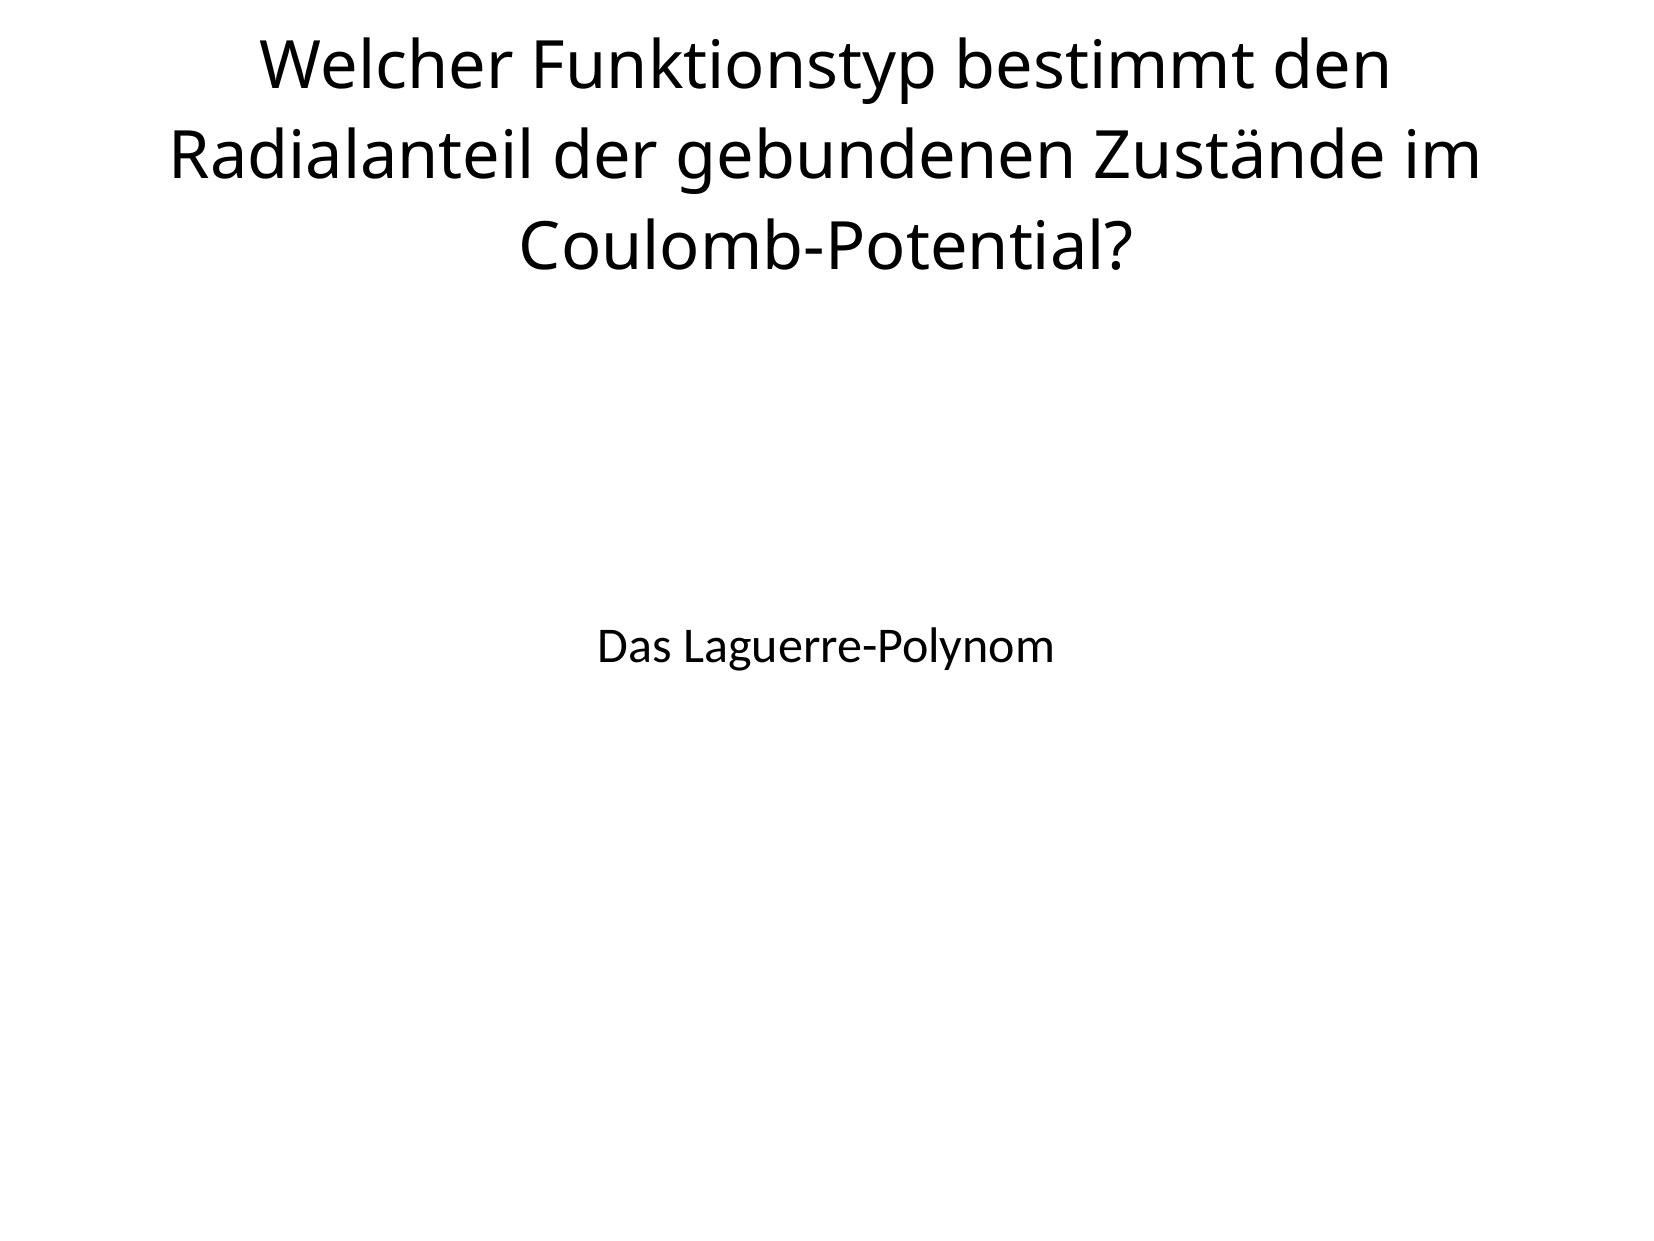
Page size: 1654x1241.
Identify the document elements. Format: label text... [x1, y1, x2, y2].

title Welcher Funktionstyp bestimmt den Radialanteil der gebundenen Zustände im Coulomb-Potential? [82, 49, 1571, 257]
subtitle Das Laguerre-Polynom [82, 290, 1571, 1010]
